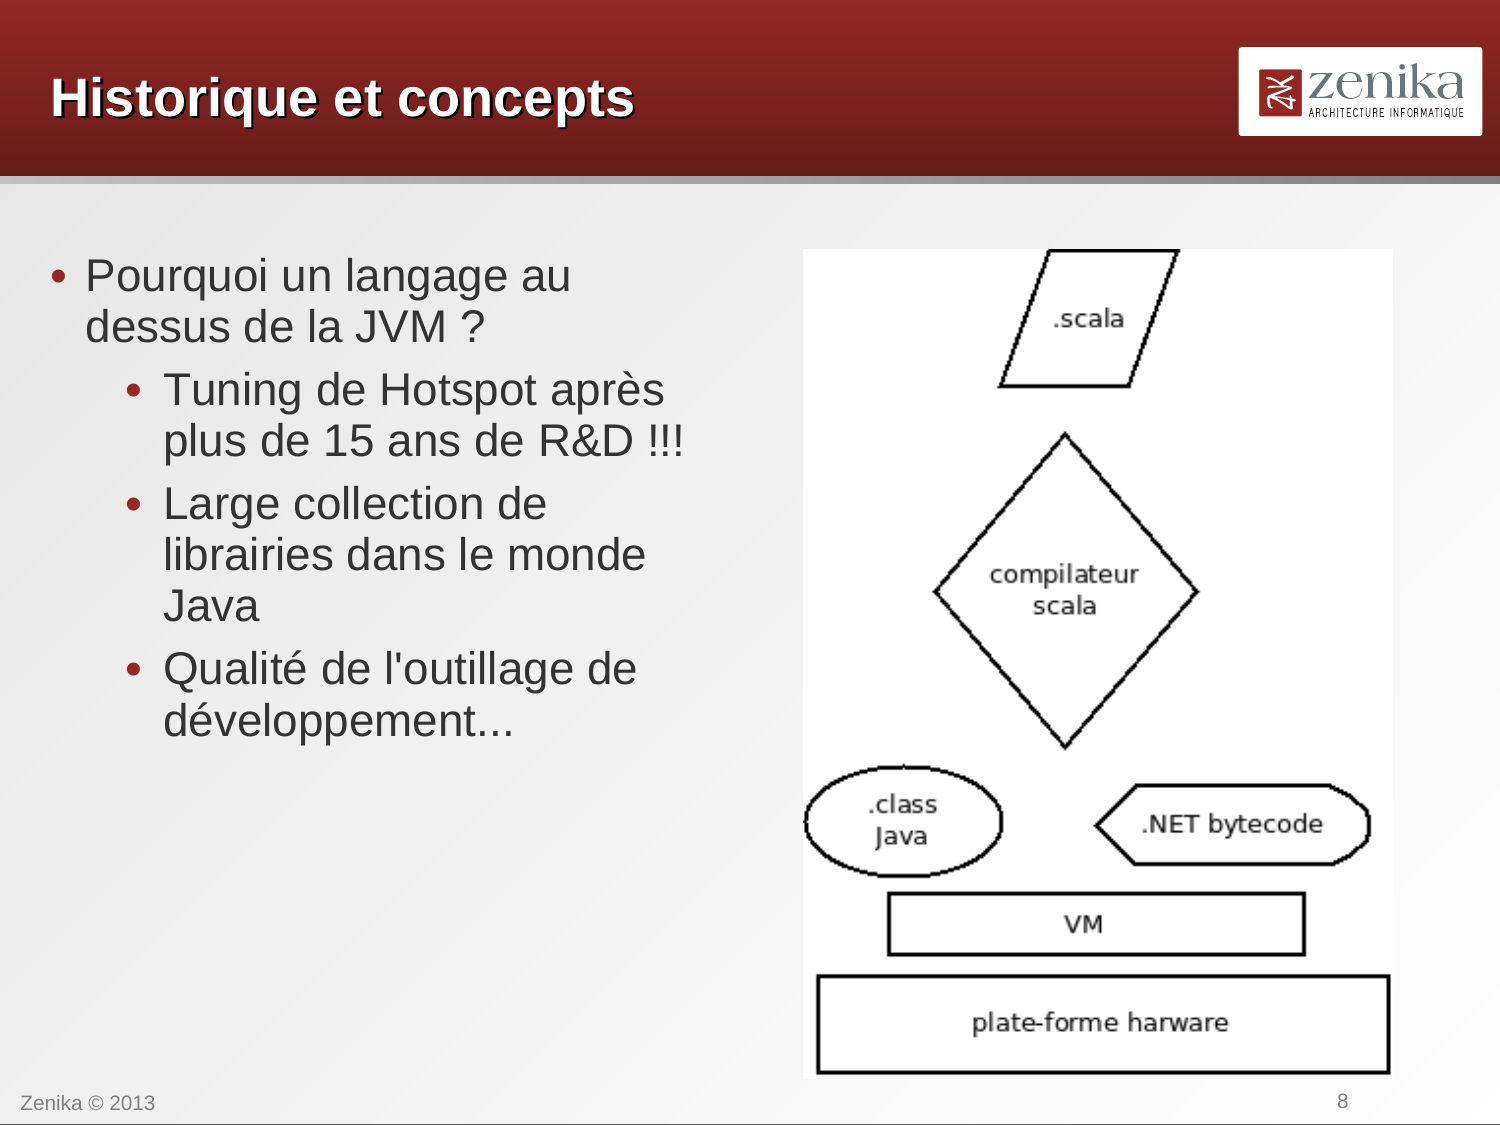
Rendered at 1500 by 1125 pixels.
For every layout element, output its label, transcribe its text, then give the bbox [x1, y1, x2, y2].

picture [803, 249, 1393, 1079]
list Pourquoi un langage au dessus de la JVM ? Tuning de Hotspot après plus de 15 ans de R&D !!! Large collection de librairies dans le monde Java Qualité de l'outillage de développement... [50, 249, 727, 1079]
title Historique et concepts [50, 15, 1206, 180]
picture [1257, 58, 1464, 125]
